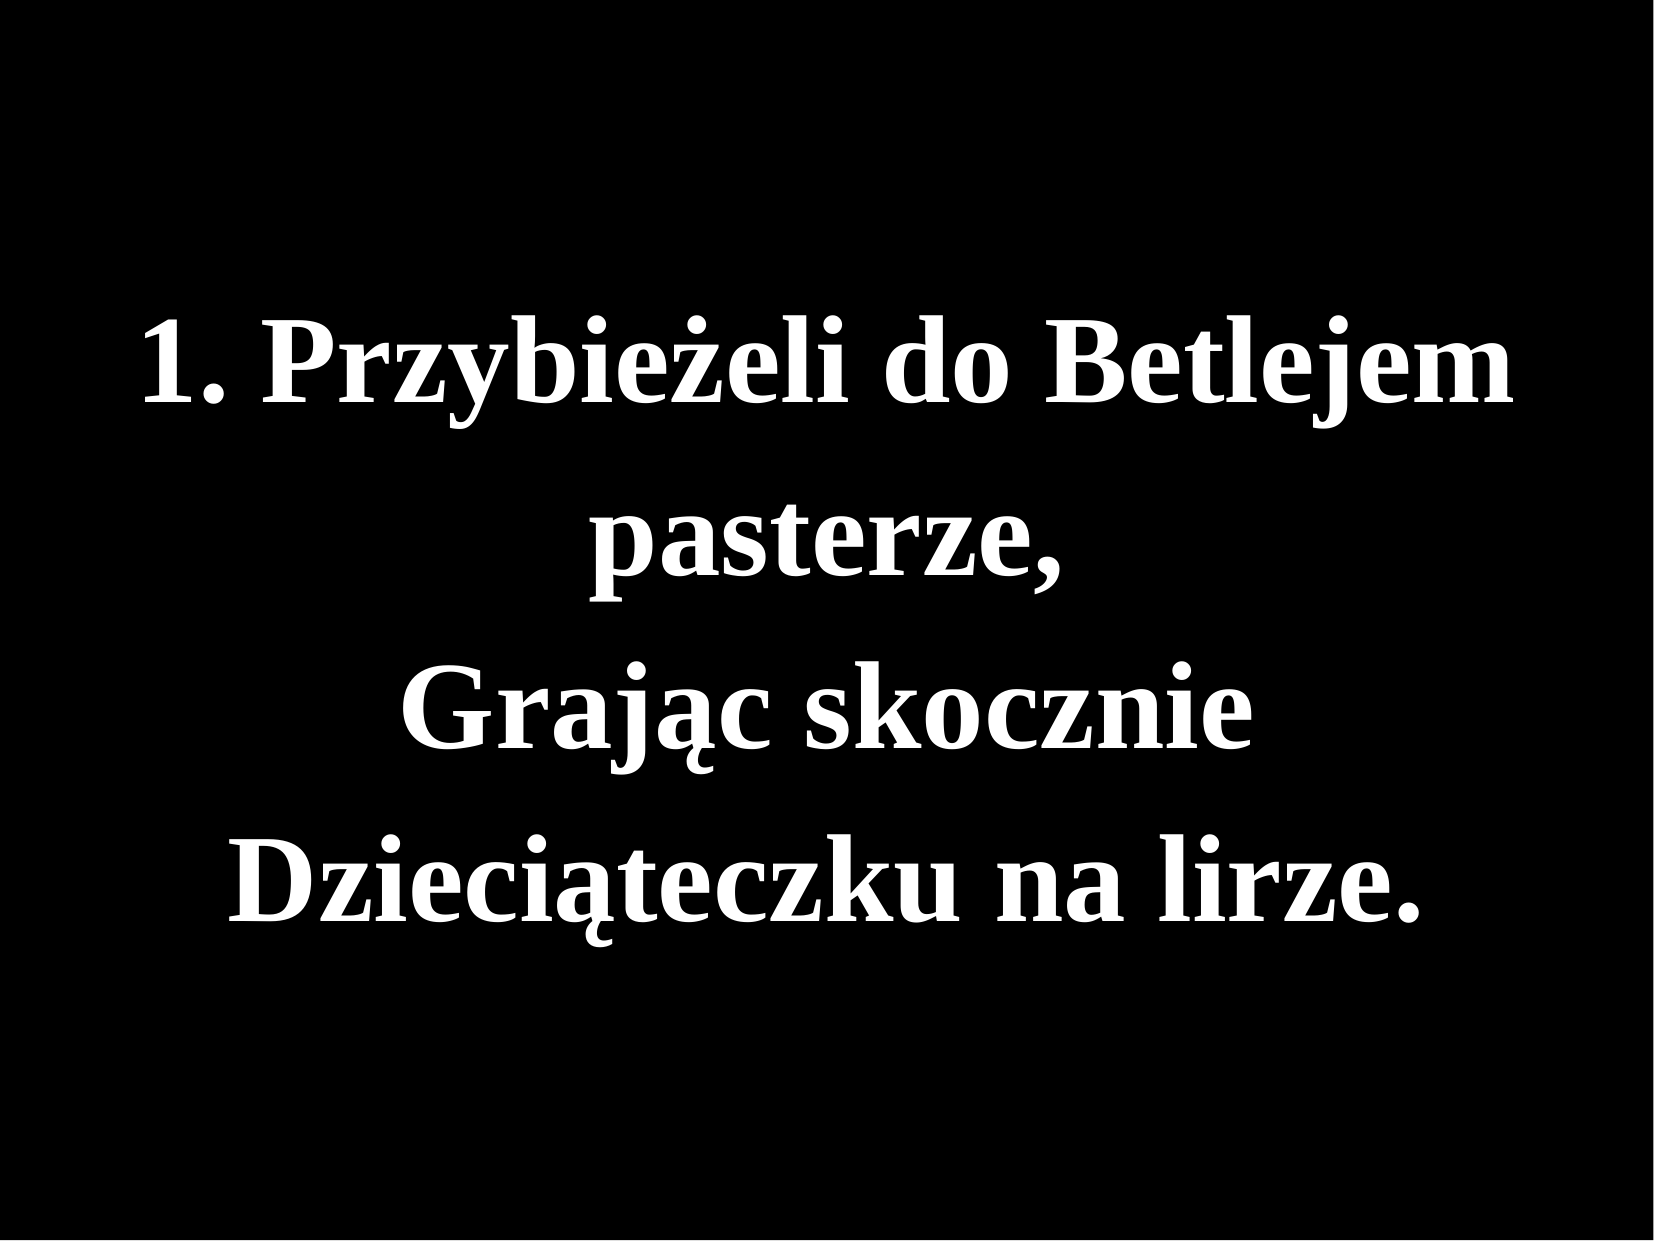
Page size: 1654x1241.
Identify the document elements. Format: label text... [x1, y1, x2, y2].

title 1. Przybieżeli do Betlejem ppp pasterze, ppp Grając skocznie ppp Dzieciąteczku na lirze. [0, 0, 1654, 1241]
